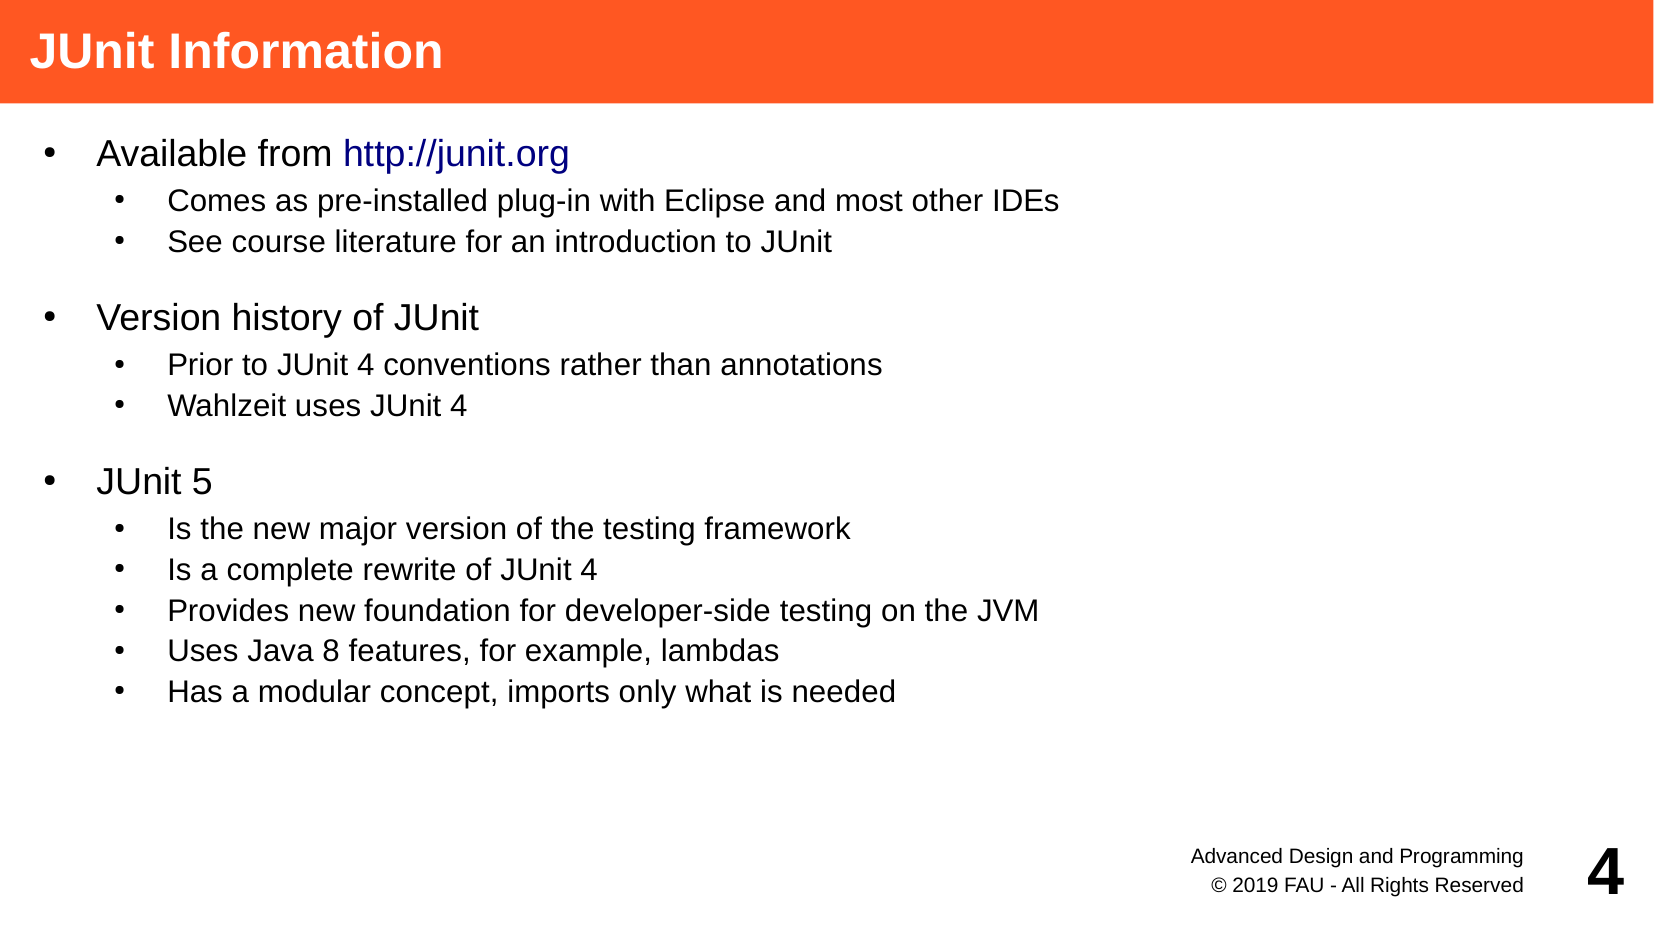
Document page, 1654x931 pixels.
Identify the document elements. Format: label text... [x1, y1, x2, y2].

list Available from http://junit.org Comes as pre-installed plug-in with Eclipse and most other IDEs See course literature for an introduction to JUnit Version history of JUnit Prior to JUnit 4 conventions rather than annotations Wahlzeit uses JUnit 4 JUnit 5 Is the new major version of the testing framework Is a complete rewrite of JUnit 4 Provides new foundation for developer-side testing on the JVM Uses Java 8 features, for example, lambdas Has a modular concept, imports only what is needed [25, 132, 1621, 826]
title JUnit Information [0, 0, 1654, 104]
